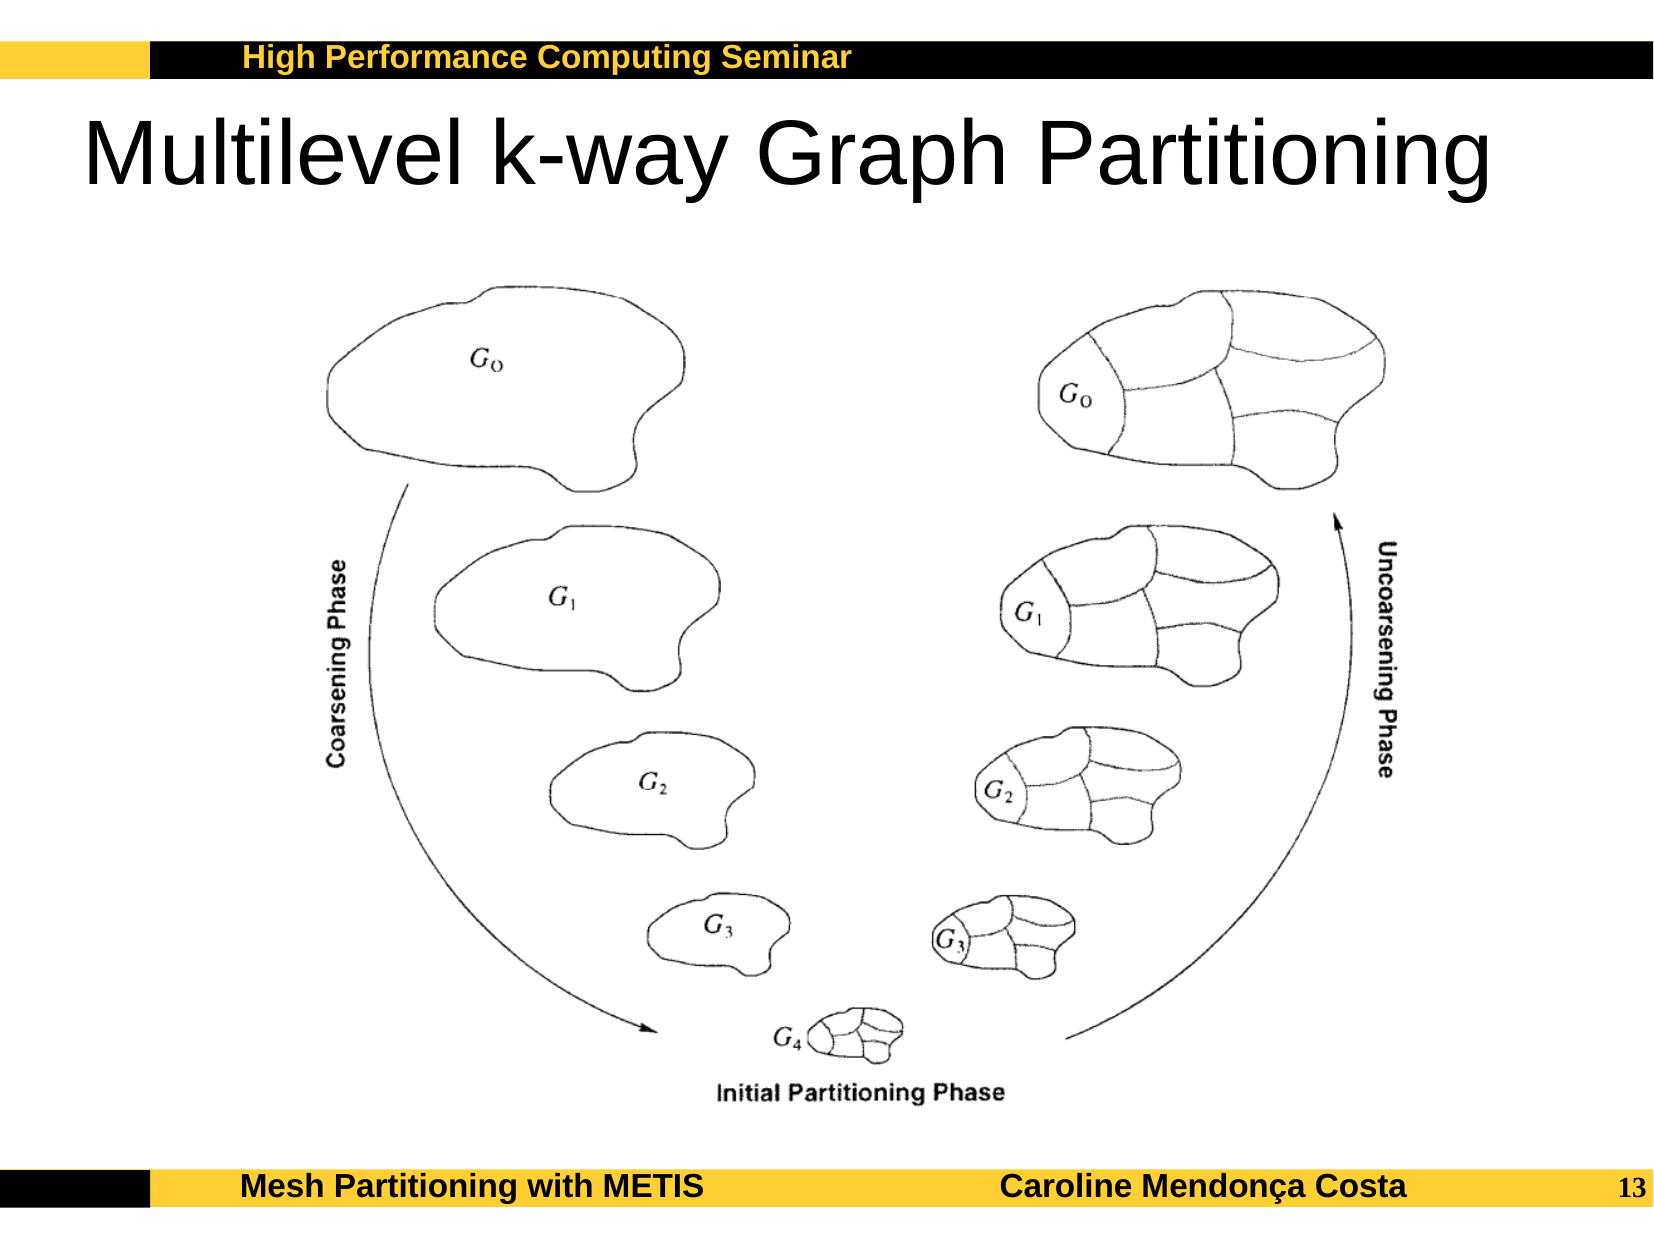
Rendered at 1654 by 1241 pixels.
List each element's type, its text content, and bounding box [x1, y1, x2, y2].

title Multilevel k-way Graph Partitioning [82, 49, 1571, 257]
picture [300, 262, 1421, 1126]
